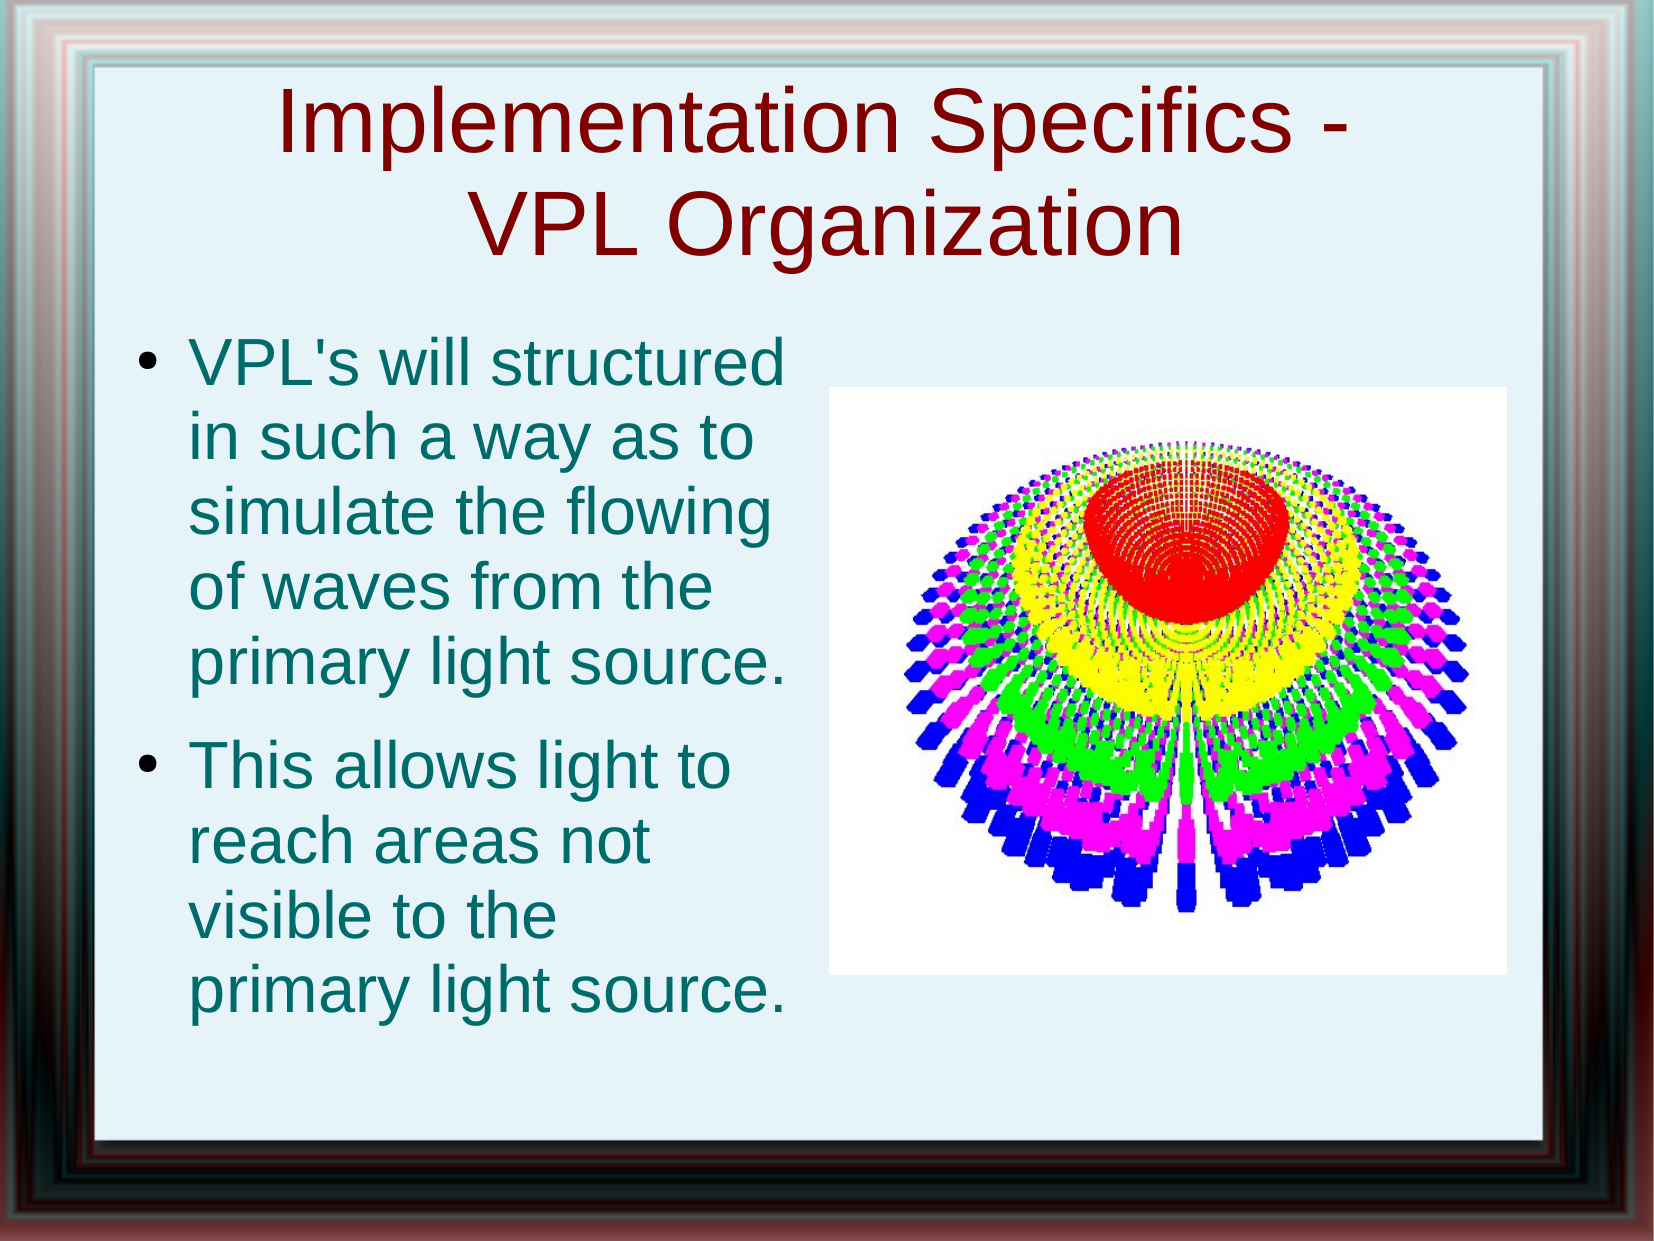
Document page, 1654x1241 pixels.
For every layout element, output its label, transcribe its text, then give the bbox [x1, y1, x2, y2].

title Implementation Specifics - VPL Organization [118, 69, 1536, 276]
list VPL's will structured in such a way as to simulate the flowing of waves from the primary light source. This allows light to reach areas not visible to the primary light source. [118, 324, 796, 1028]
picture [0, 0, 1654, 1241]
